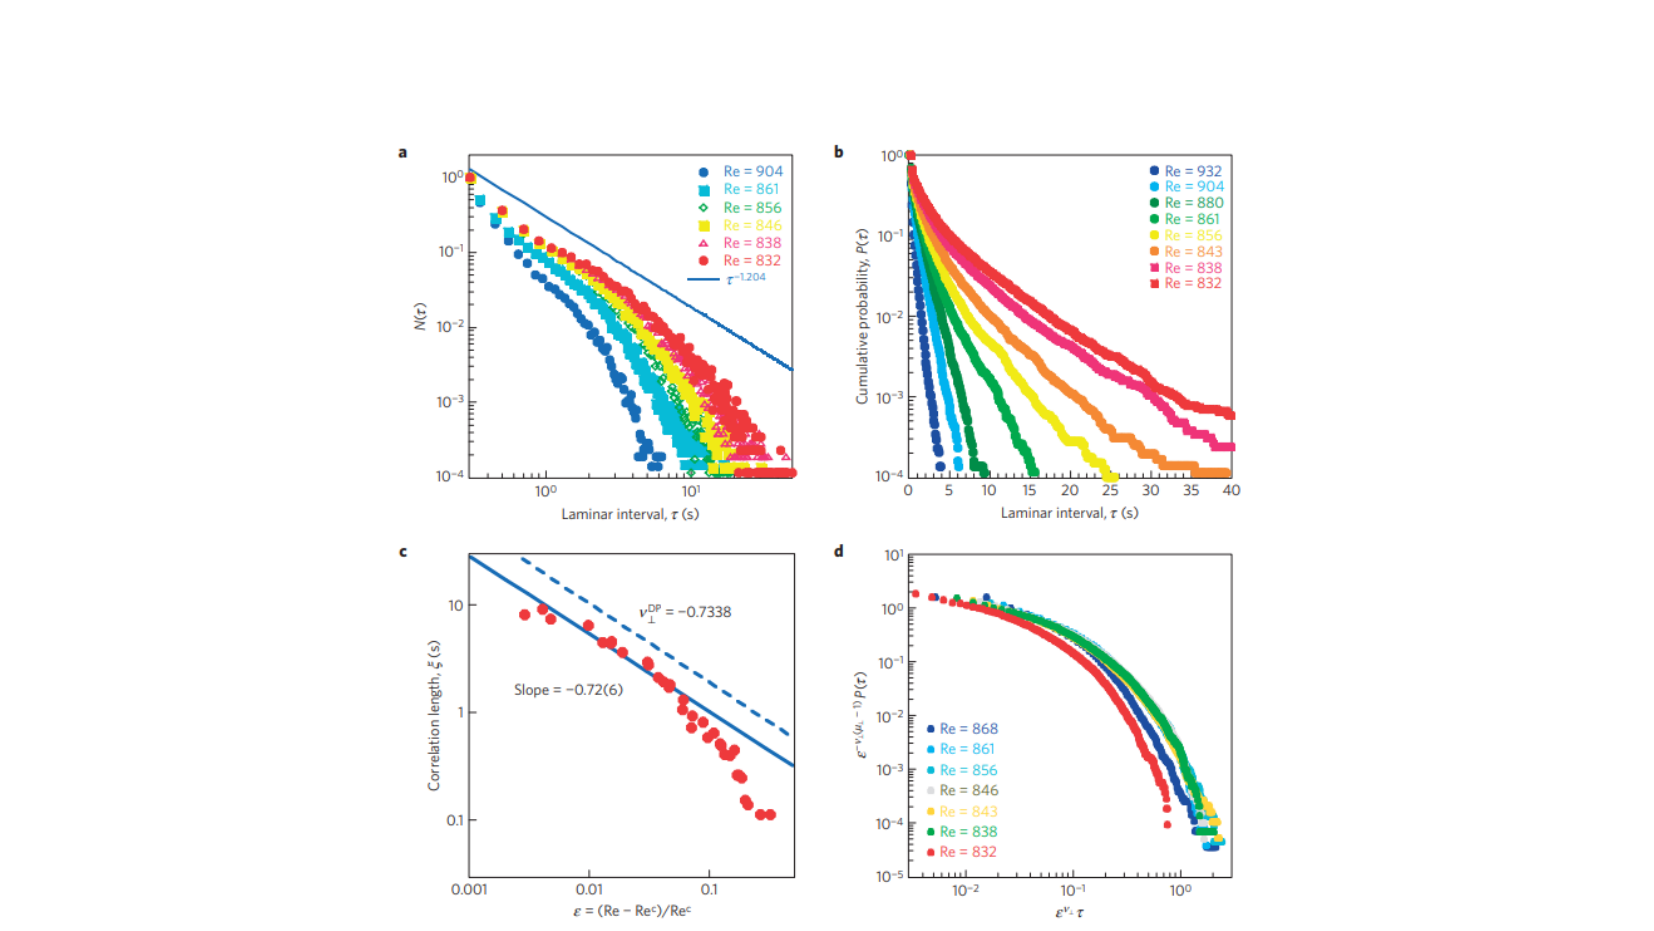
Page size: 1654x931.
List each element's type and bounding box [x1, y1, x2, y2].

picture [375, 125, 1292, 931]
